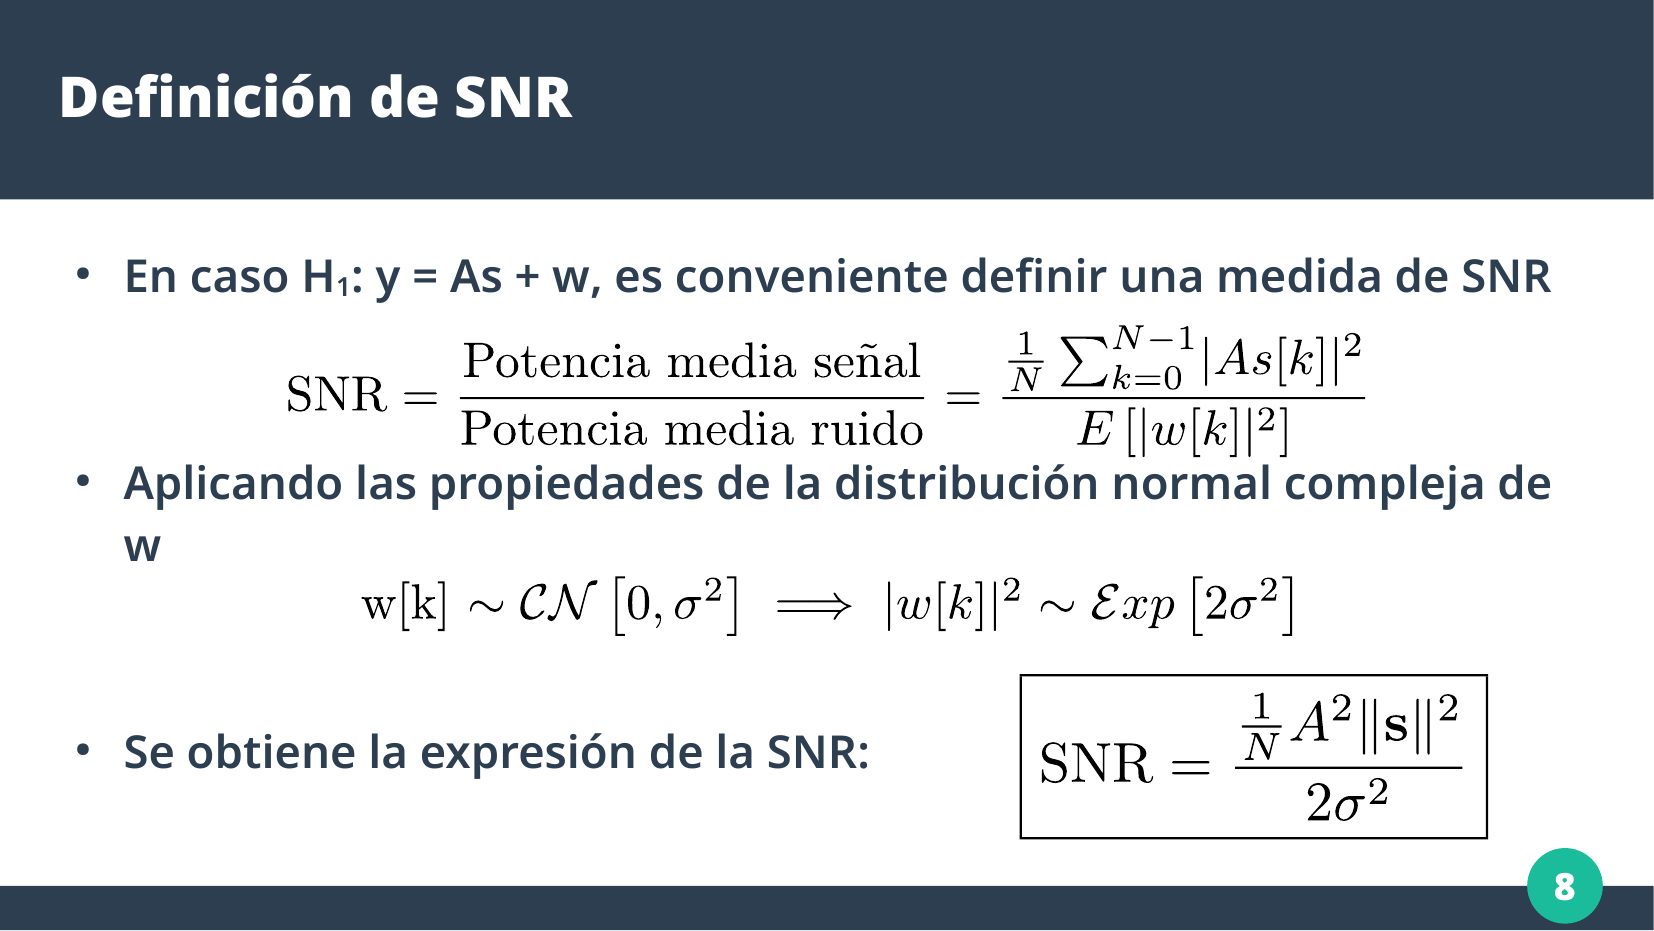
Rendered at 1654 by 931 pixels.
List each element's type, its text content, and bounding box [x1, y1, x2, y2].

text_box [361, 576, 1293, 636]
title Definición de SNR [59, 37, 1595, 155]
list En caso H1: y = As + w, es conveniente definir una medida de SNR Aplicando las propiedades de la distribución normal compleja de w Se obtiene la expresión de la SNR: [59, 243, 1576, 826]
text_box [288, 325, 1366, 458]
text_box [1019, 674, 1489, 840]
